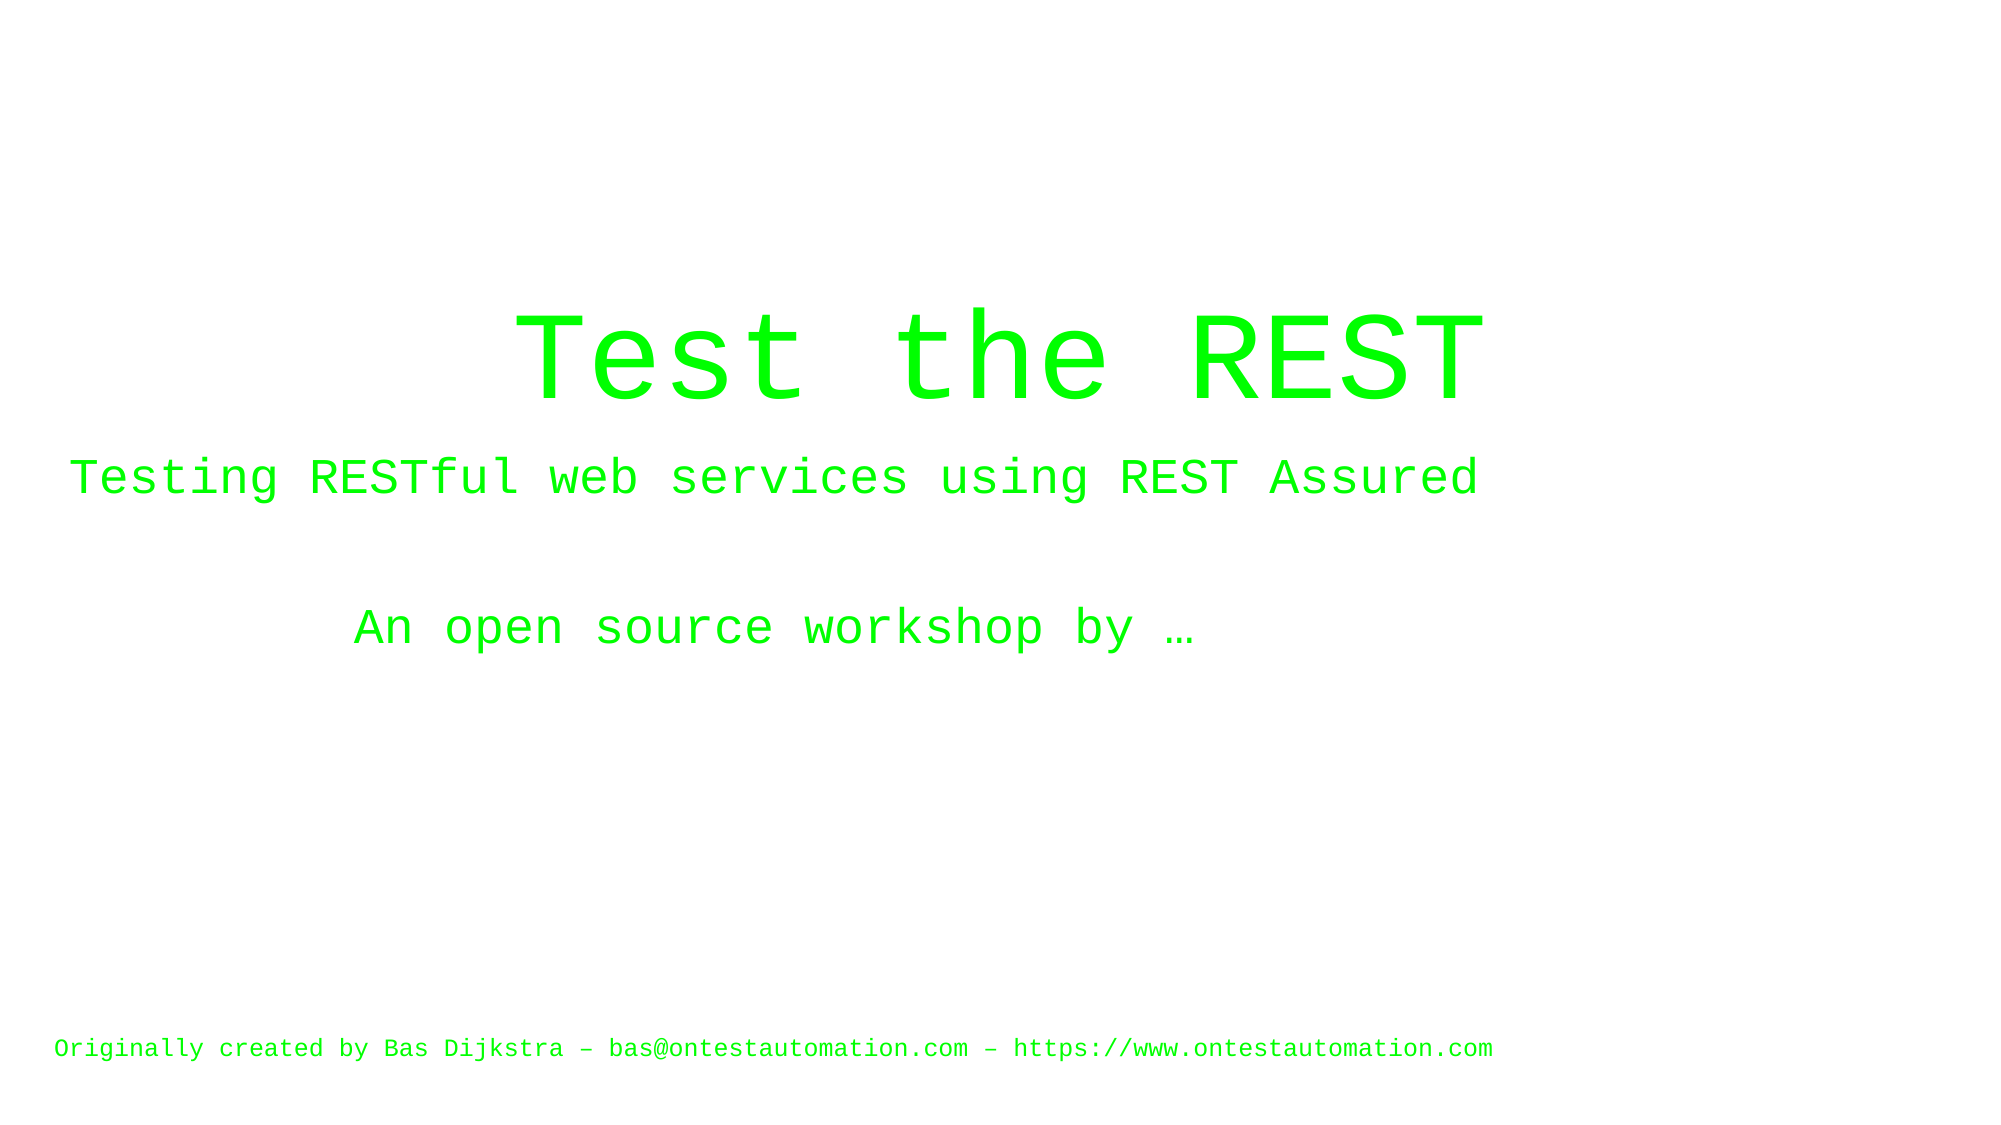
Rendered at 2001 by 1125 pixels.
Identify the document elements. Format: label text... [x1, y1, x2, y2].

title Test the REST [249, 41, 1750, 433]
subtitle Testing RESTful web services using REST Assured An open source workshop by … Originally created by Bas Dijkstra – bas@ontestautomation.com – https://www.ontestautomation.com [39, 442, 1960, 1083]
